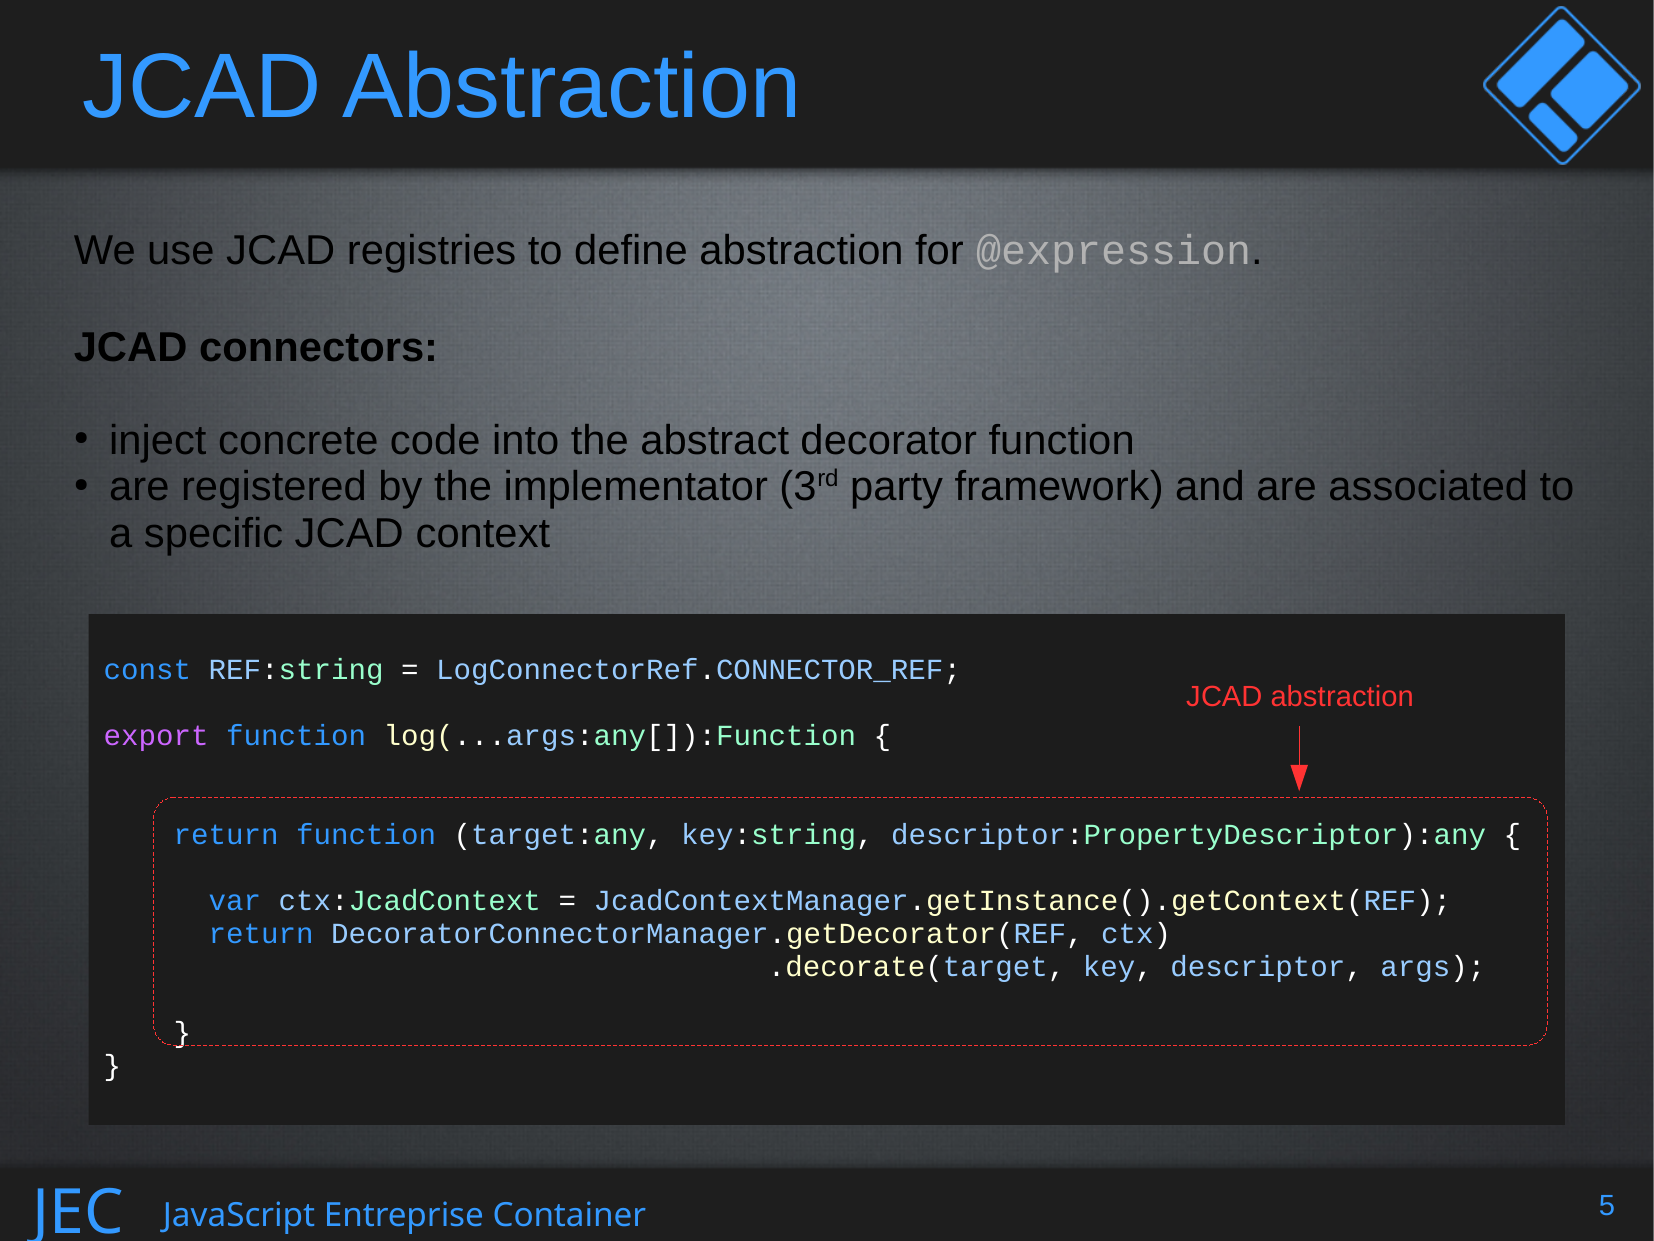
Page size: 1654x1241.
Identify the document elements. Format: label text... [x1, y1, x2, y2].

text_box const REF:string = LogConnectorRef.CONNECTOR_REF; export function log(...args:any[]):Function { return function (target:any, key:string, descriptor:PropertyDescriptor):any { var ctx:JcadContext = JcadContextManager.getInstance().getContext(REF); return DecoratorConnectorManager.getDecorator(REF, ctx) .decorate(target, key, descriptor, args); } } [88, 614, 1565, 1099]
text_box JEC [17, 1159, 149, 1241]
title JCAD Abstraction [82, 23, 1441, 147]
text_box JCAD abstraction [1171, 672, 1430, 721]
text_box We use JCAD registries to define abstraction for @expression. JCAD connectors: inject concrete code into the abstract decorator function are registered by the implementator (3rd party framework) and are associated to a specific JCAD context [59, 219, 1595, 567]
text_box 5 [744, 1181, 1630, 1229]
text_box JavaScript Entreprise Container [148, 1183, 651, 1241]
picture [0, 0, 1654, 1241]
